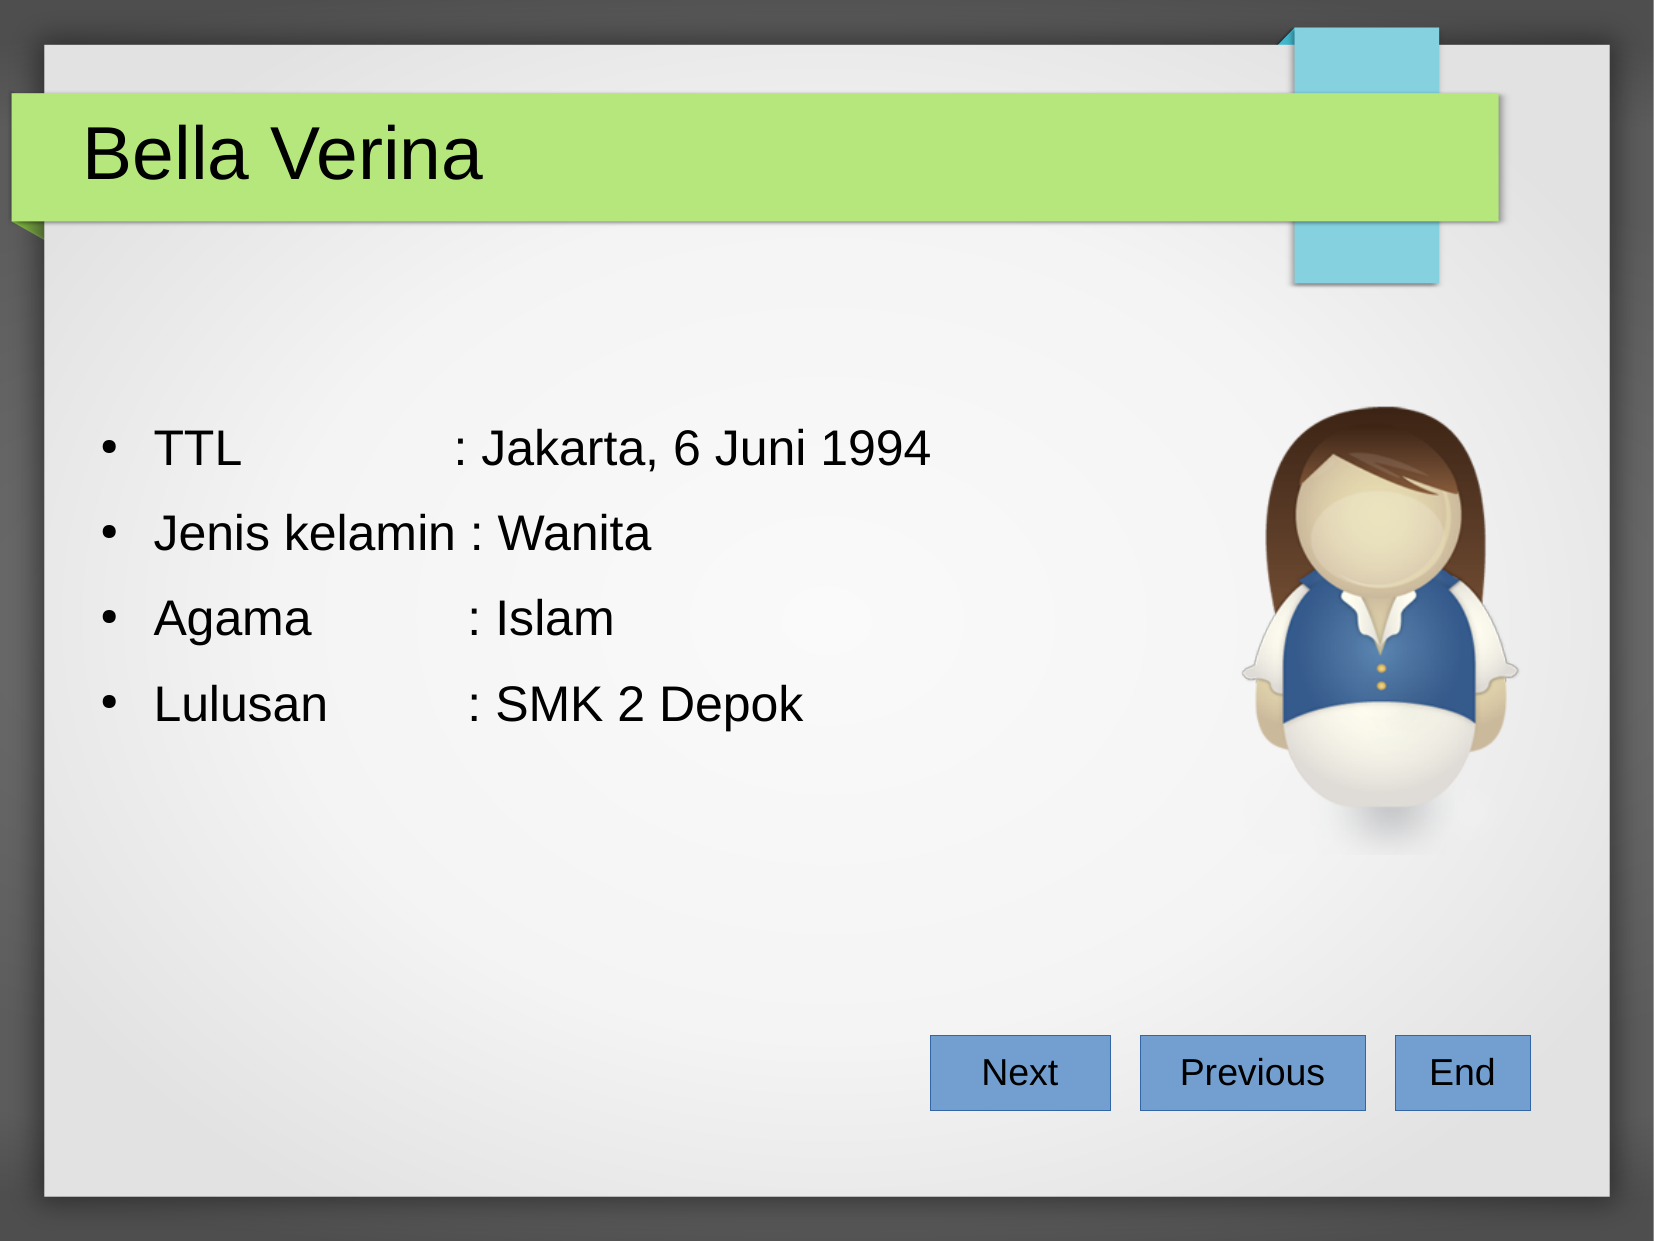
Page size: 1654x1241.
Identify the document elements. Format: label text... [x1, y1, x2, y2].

text_box Previous [1140, 1035, 1366, 1111]
text_box Next [930, 1035, 1111, 1111]
picture [0, 0, 1654, 1241]
list TTL : Jakarta, 6 Juni 1994 Jenis kelamin : Wanita Agama : Islam Lulusan : SMK 2 Depok [82, 420, 1141, 1096]
title Bella Verina [82, 94, 1264, 213]
text_box End [1395, 1035, 1531, 1111]
